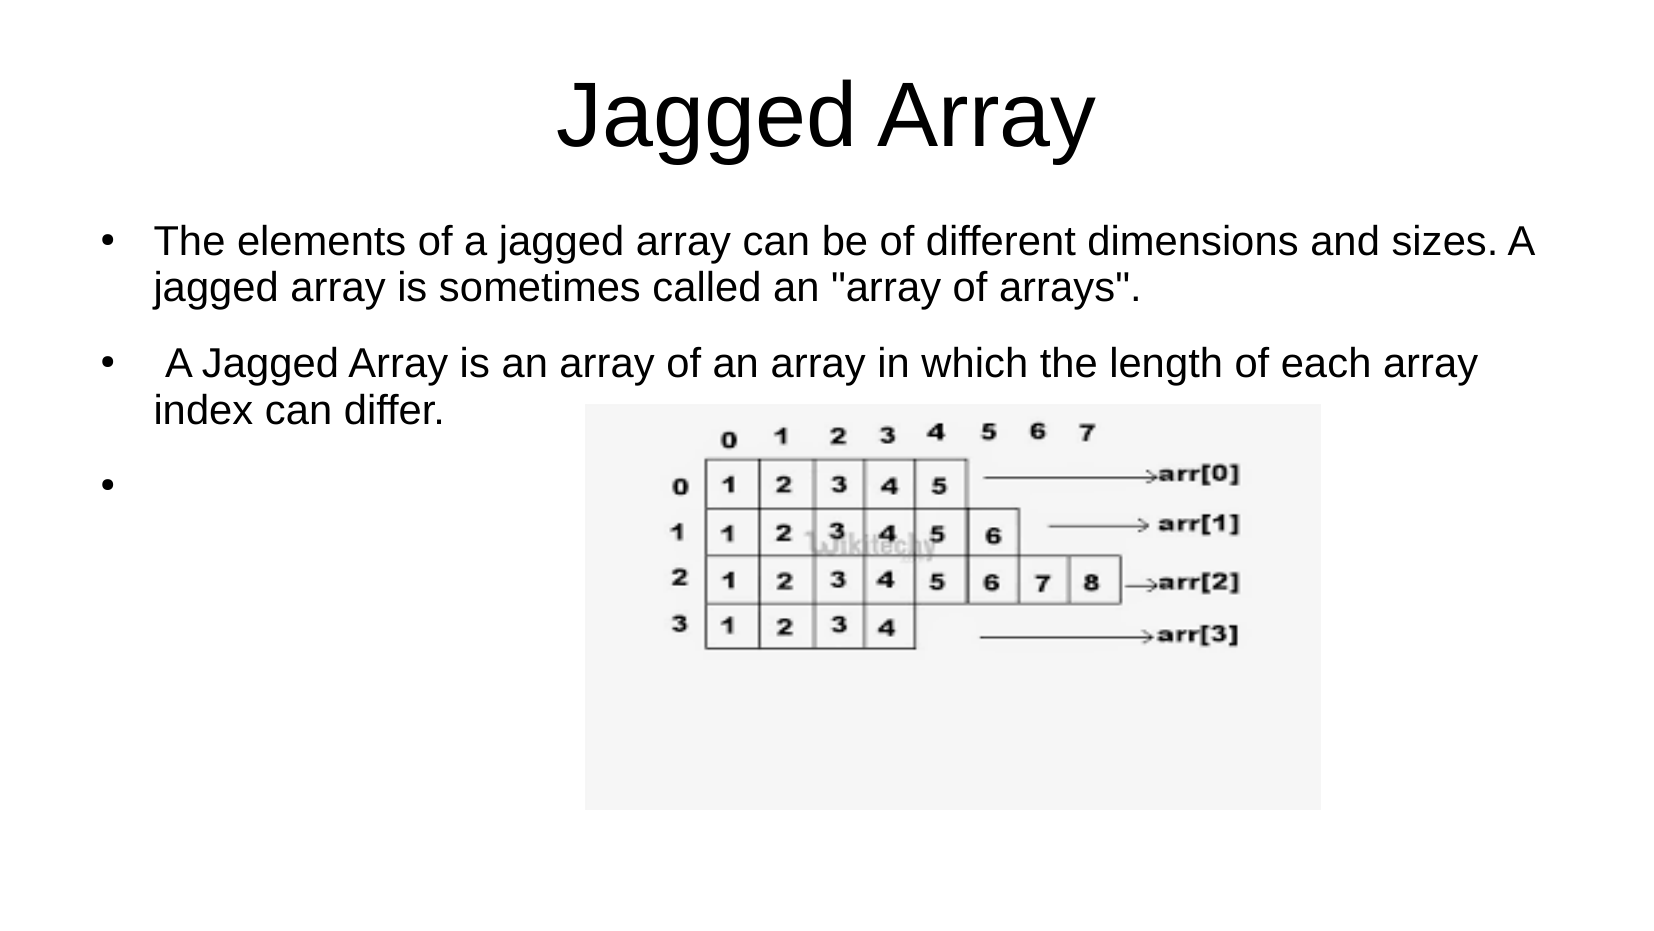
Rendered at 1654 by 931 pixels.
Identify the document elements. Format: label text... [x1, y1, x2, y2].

list The elements of a jagged array can be of different dimensions and sizes. A jagged array is sometimes called an "array of arrays". A Jagged Array is an array of an array in which the length of each array index can differ. [82, 217, 1571, 841]
picture [585, 404, 1321, 811]
title Jagged Array [82, 37, 1571, 193]
